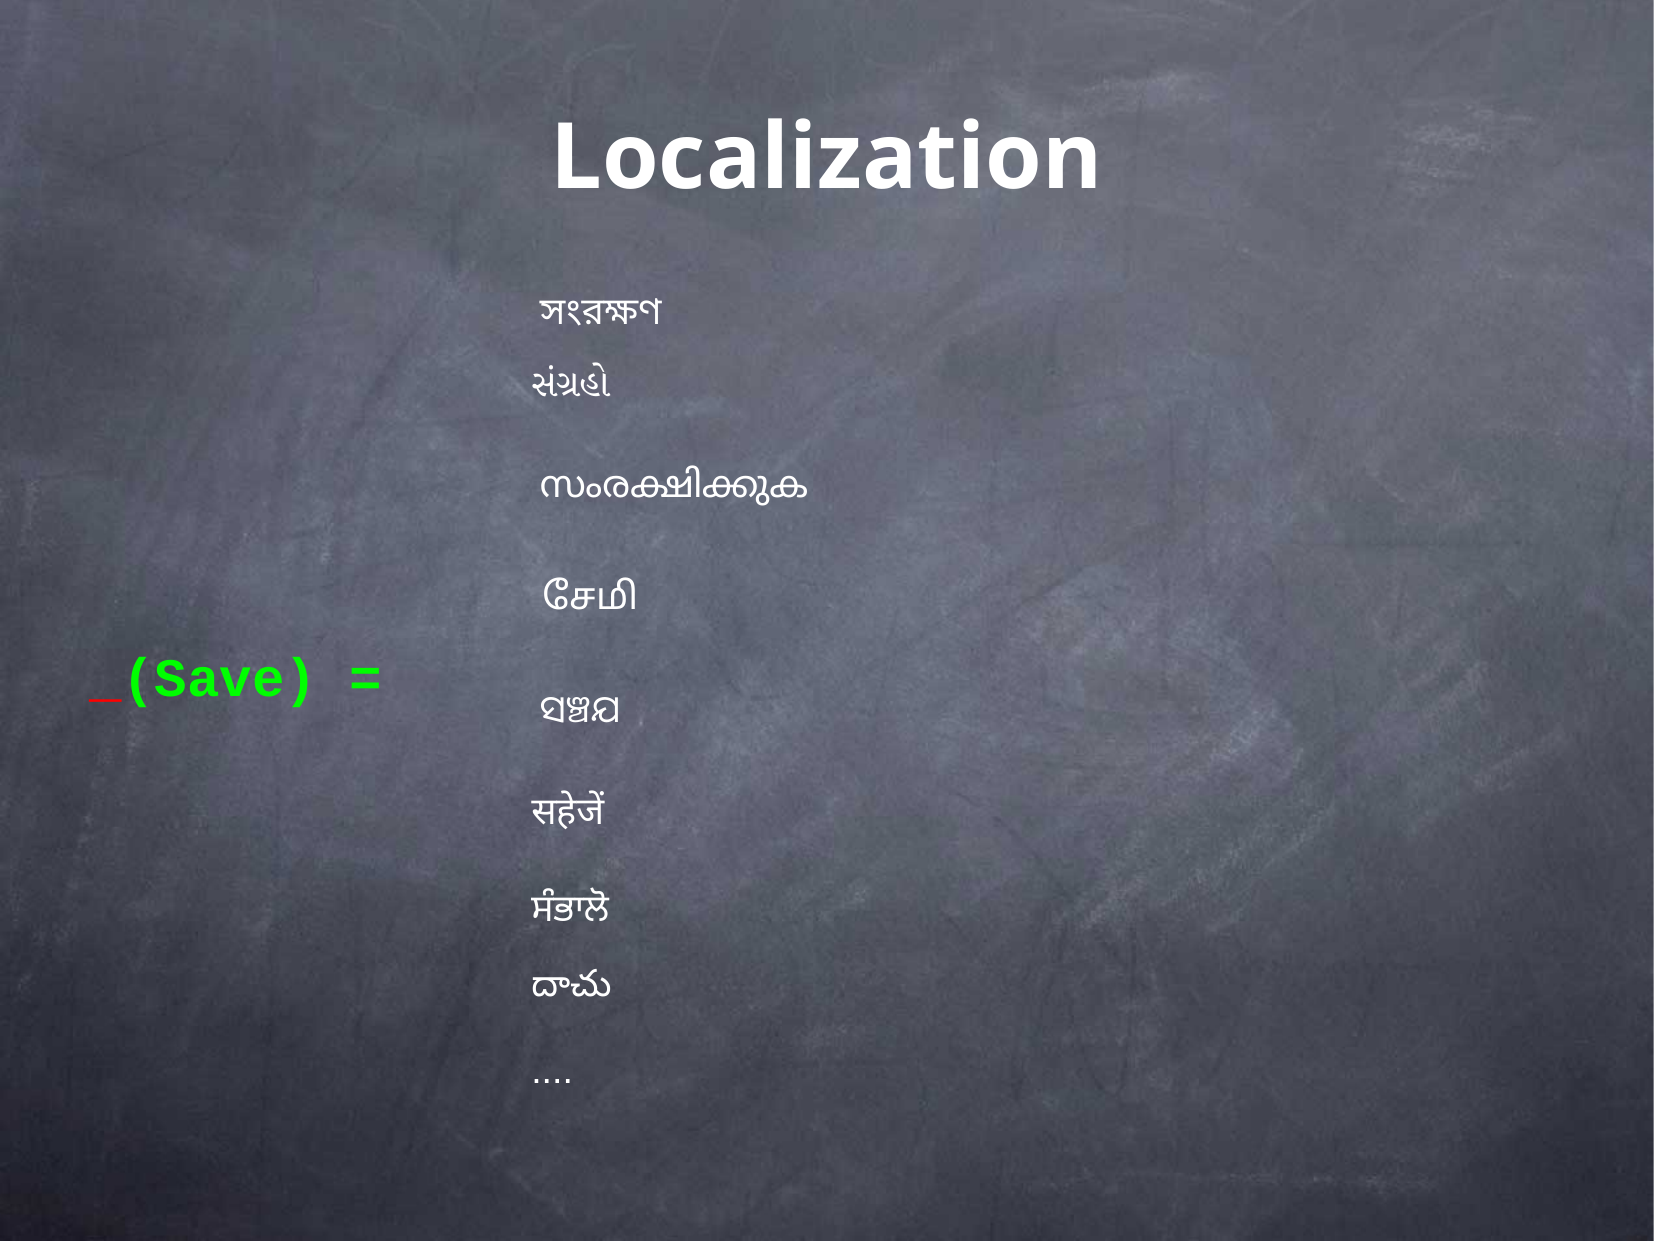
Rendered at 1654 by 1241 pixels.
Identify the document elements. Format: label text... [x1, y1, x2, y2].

title Localization [82, 56, 1571, 250]
text_box সংরক্ষণ [525, 277, 654, 336]
text_box सहेजें [516, 777, 742, 836]
picture [0, 0, 1654, 1241]
text_box સંગ્રહો [516, 349, 635, 408]
text_box சேமி [527, 562, 638, 621]
text_box ਸੰਭਾਲੋ [516, 874, 742, 933]
text_box దాచు .... [516, 949, 742, 1094]
text_box സംരക്ഷിക്കുക [525, 450, 767, 509]
text_box _(Save) = [75, 612, 488, 750]
text_box ସଞ୍ଚଯ [525, 675, 1088, 734]
